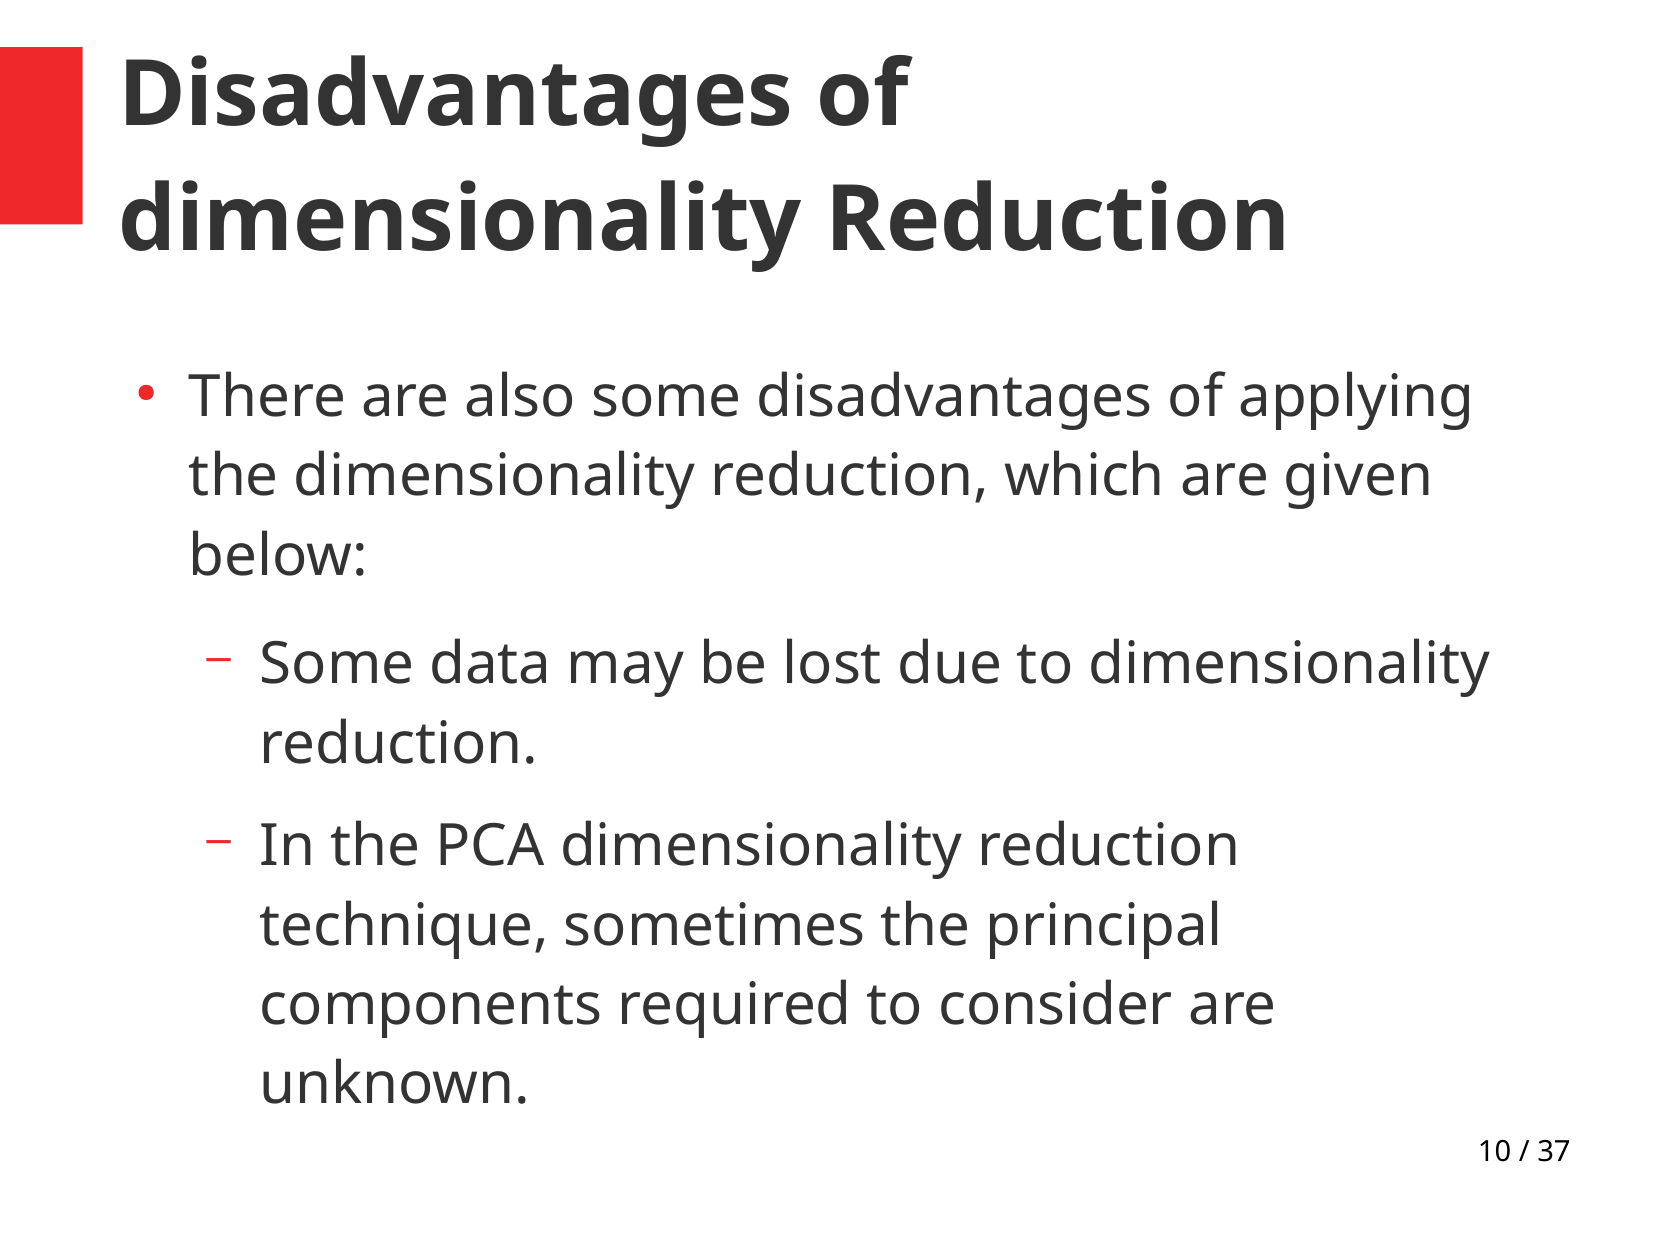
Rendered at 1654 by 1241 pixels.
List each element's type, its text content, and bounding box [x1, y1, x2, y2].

list There are also some disadvantages of applying the dimensionality reduction, which are given below: Some data may be lost due to dimensionality reduction. In the PCA dimensionality reduction technique, sometimes the principal components required to consider are unknown. [118, 354, 1536, 1074]
title Disadvantages of dimensionality Reduction [118, 28, 1571, 278]
